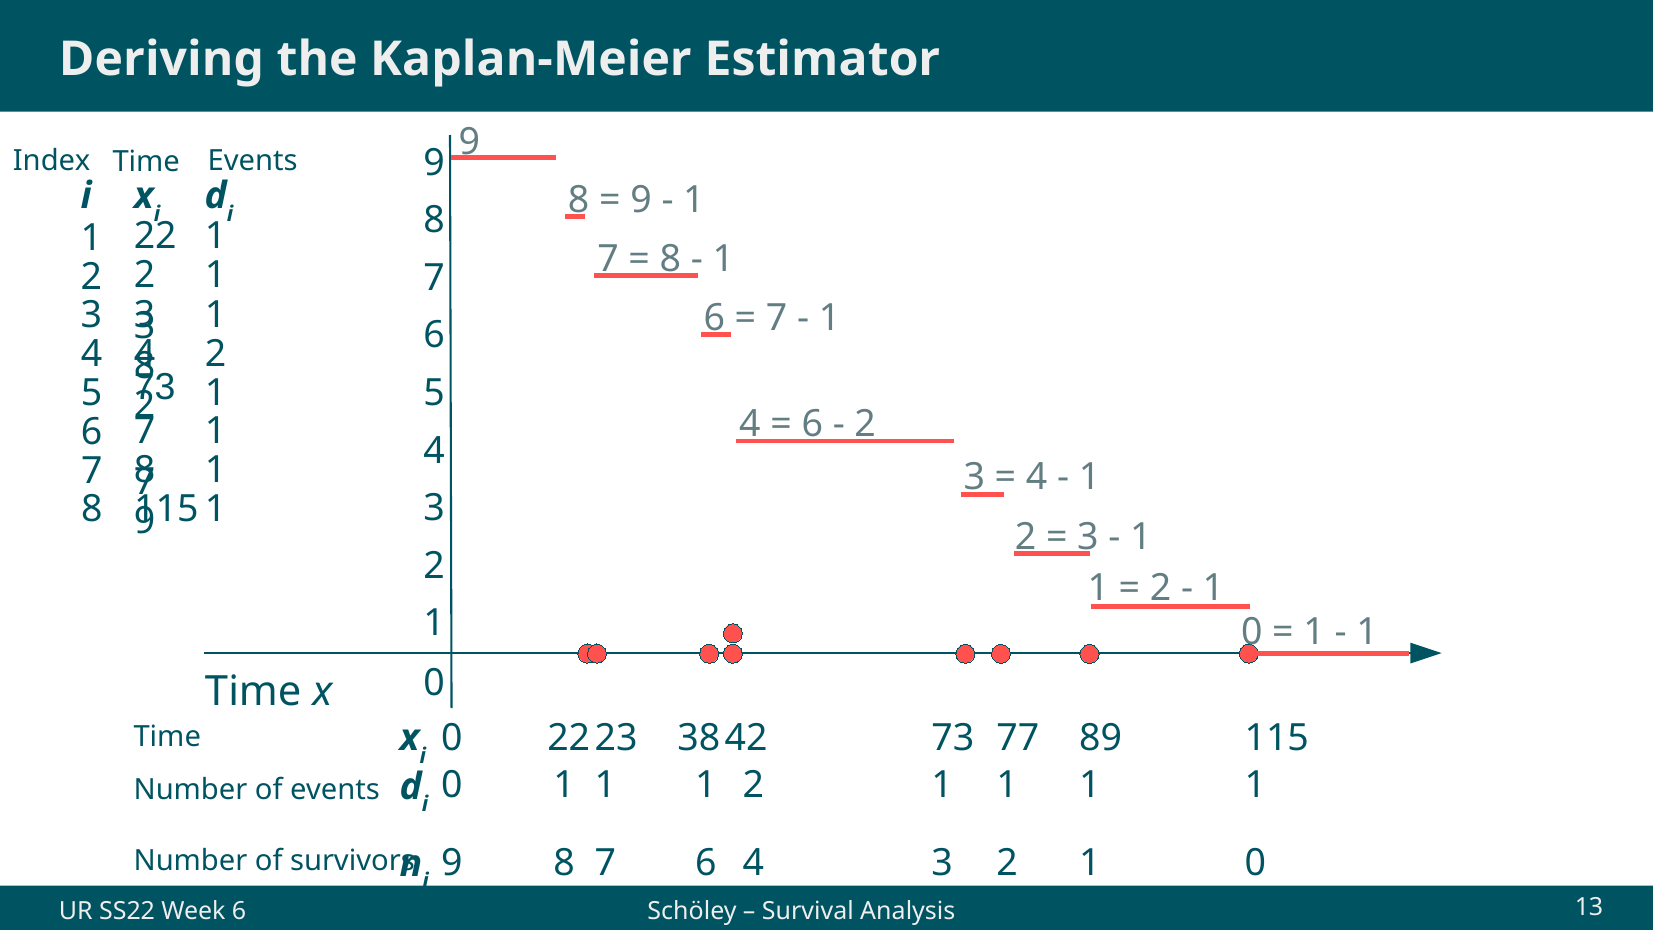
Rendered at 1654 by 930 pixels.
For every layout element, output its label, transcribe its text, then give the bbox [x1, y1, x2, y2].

text_box 4 [408, 415, 460, 473]
text_box 1 [1229, 750, 1302, 810]
text_box 1 [680, 750, 727, 810]
text_box 115 [1229, 703, 1323, 763]
text_box 6 [408, 300, 460, 358]
text_box 0 [426, 703, 498, 750]
text_box xi [118, 183, 173, 229]
text_box 42 [119, 319, 190, 378]
text_box [1239, 656, 1258, 664]
text_box [955, 644, 976, 664]
text_box di [384, 752, 441, 820]
text_box ni [384, 828, 441, 897]
text_box 1 [190, 474, 283, 534]
text_box [723, 644, 743, 664]
text_box [723, 623, 743, 643]
text_box 7 = 8 - 1 [582, 223, 743, 283]
text_box 8 [538, 828, 579, 888]
text_box 0 [408, 647, 460, 703]
text_box 22 [119, 200, 189, 240]
text_box Time x [460, 652, 912, 767]
text_box 4 = 6 - 2 [724, 389, 885, 448]
text_box 73 [916, 703, 981, 750]
text_box [1079, 644, 1100, 664]
text_box 73 [119, 378, 190, 395]
text_box 1 [190, 435, 262, 474]
text_box 5 [66, 358, 117, 396]
text_box 8 [408, 187, 460, 245]
text_box Number of survivors [118, 831, 385, 882]
text_box [991, 644, 1011, 664]
text_box 77 [981, 703, 1054, 750]
text_box 1 [408, 588, 460, 647]
text_box 1 [190, 395, 262, 435]
text_box 1 [579, 750, 652, 810]
text_box 4 [727, 828, 800, 888]
text_box Time x [190, 652, 408, 708]
text_box 2 [65, 241, 117, 280]
text_box Time [97, 132, 192, 183]
text_box 1 [916, 750, 981, 810]
text_box 9 [426, 828, 498, 888]
text_box 2 [408, 530, 460, 588]
text_box 7 [408, 245, 460, 300]
text_box 2 [981, 828, 1054, 888]
text_box 6 = 7 - 1 [688, 282, 850, 342]
text_box [699, 644, 719, 664]
text_box 3 [65, 280, 117, 340]
text_box 38 [119, 279, 190, 319]
text_box di [189, 161, 246, 200]
text_box 1 [65, 202, 117, 241]
text_box 0 [1229, 828, 1302, 888]
text_box Time [118, 708, 384, 758]
text_box 0 = 1 - 1 [1226, 597, 1387, 656]
text_box 89 [119, 435, 190, 474]
text_box 9 [408, 127, 460, 187]
text_box Index [0, 131, 192, 182]
text_box [577, 643, 607, 664]
text_box 2 = 3 - 1 [1000, 501, 1161, 561]
text_box 3 = 4 - 1 [948, 442, 1110, 502]
text_box 6 [680, 828, 727, 888]
text_box 1 [1064, 828, 1137, 888]
title Deriving the Kaplan-Meier Estimator [58, 0, 1594, 117]
text_box 0 [426, 750, 498, 810]
text_box 22 [532, 703, 579, 763]
text_box 7 [579, 828, 652, 888]
text_box 5 [408, 358, 460, 415]
text_box 1 [1064, 750, 1137, 810]
text_box 1 [981, 750, 1054, 810]
text_box 6 [66, 396, 117, 435]
text_box 2 [190, 319, 262, 378]
text_box 1 [190, 240, 262, 279]
text_box Events [192, 131, 386, 182]
text_box xi [384, 703, 426, 752]
text_box 23 [579, 703, 652, 750]
text_box 1 [190, 378, 262, 395]
text_box 42 [709, 703, 782, 750]
text_box 7 [66, 435, 117, 474]
text_box 23 [119, 240, 190, 279]
text_box 8 [66, 474, 117, 534]
text_box 1 [538, 750, 579, 810]
text_box 4 [66, 319, 117, 358]
text_box 3 [916, 828, 981, 888]
text_box 115 [119, 474, 190, 534]
text_box 1 = 2 - 1 [1072, 553, 1234, 612]
text_box i [65, 182, 106, 202]
text_box 89 [1064, 703, 1137, 750]
text_box 9 [443, 106, 516, 166]
text_box 77 [119, 395, 190, 435]
text_box 2 [727, 750, 800, 810]
text_box Number of events [118, 761, 384, 811]
text_box 38 [662, 703, 709, 763]
text_box 3 [408, 473, 460, 530]
text_box 8 = 9 - 1 [553, 164, 714, 224]
text_box 1 [190, 279, 262, 319]
text_box 1 [189, 200, 262, 260]
